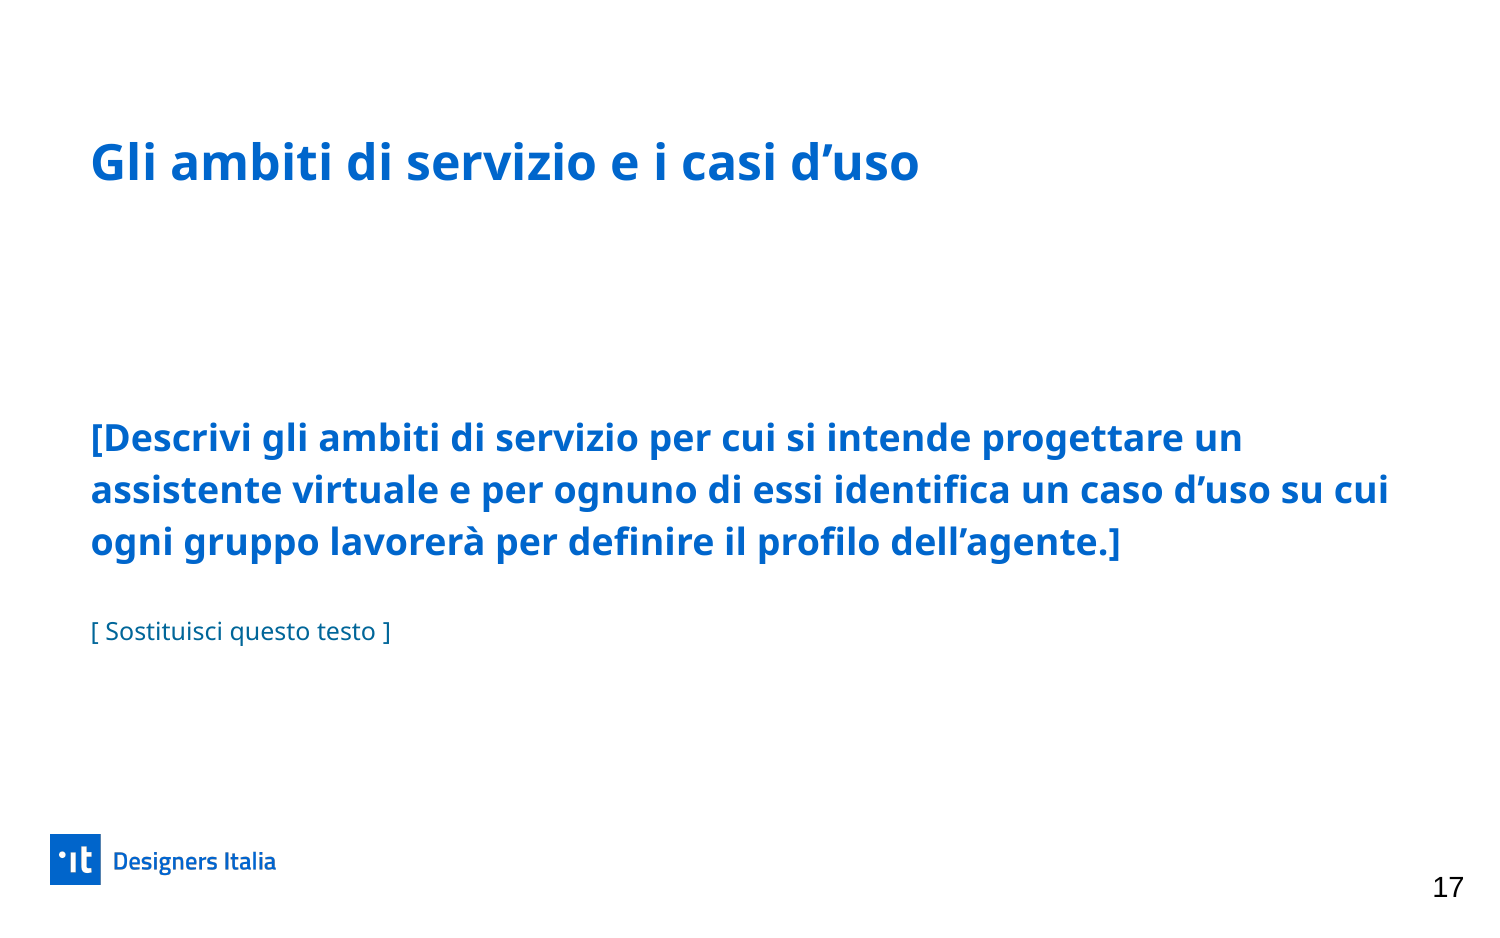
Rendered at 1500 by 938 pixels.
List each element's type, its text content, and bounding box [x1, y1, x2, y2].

slide_number <numero> [1389, 850, 1480, 922]
picture [50, 834, 289, 885]
text_box [Descrivi gli ambiti di servizio per cui si intende progettare un assistente virtuale e per ognuno di essi identifica un caso d’uso su cui ogni gruppo lavorerà per definire il profilo dell’agente.] [75, 392, 1425, 578]
text_box Gli ambiti di servizio e i casi d’uso [75, 115, 1216, 196]
text_box [ Sostituisci questo testo ] [75, 604, 713, 656]
